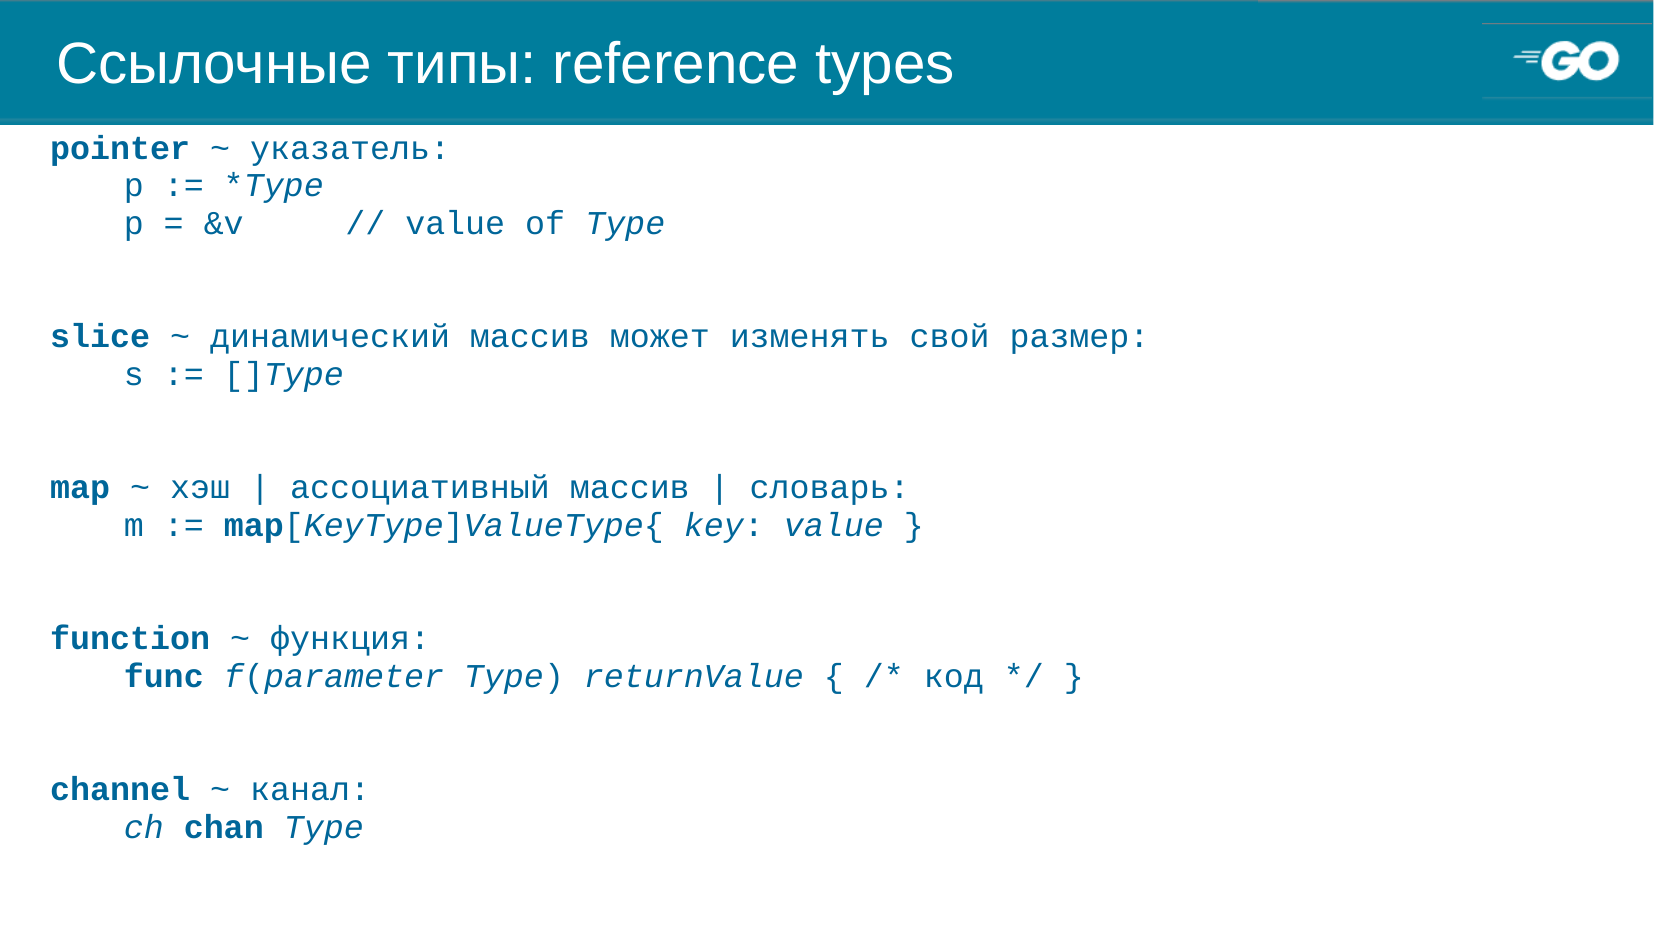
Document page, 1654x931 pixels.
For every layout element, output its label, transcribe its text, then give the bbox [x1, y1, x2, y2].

text_box Ссылочные типы: reference types [41, 23, 1495, 104]
picture [1542, 41, 1619, 81]
text_box pointer ~ указатель: p := *Type p = &v // value of Type slice ~ динамический массив может изменять свой размер: s := []Type map ~ хэш | ассоциативный массив | словарь: m := map[KeyType]ValueType{ key: value } function ~ функция: func f(parameter Type) returnValue { /* код */ } channel ~ канал: ch chan Type [35, 124, 1619, 898]
